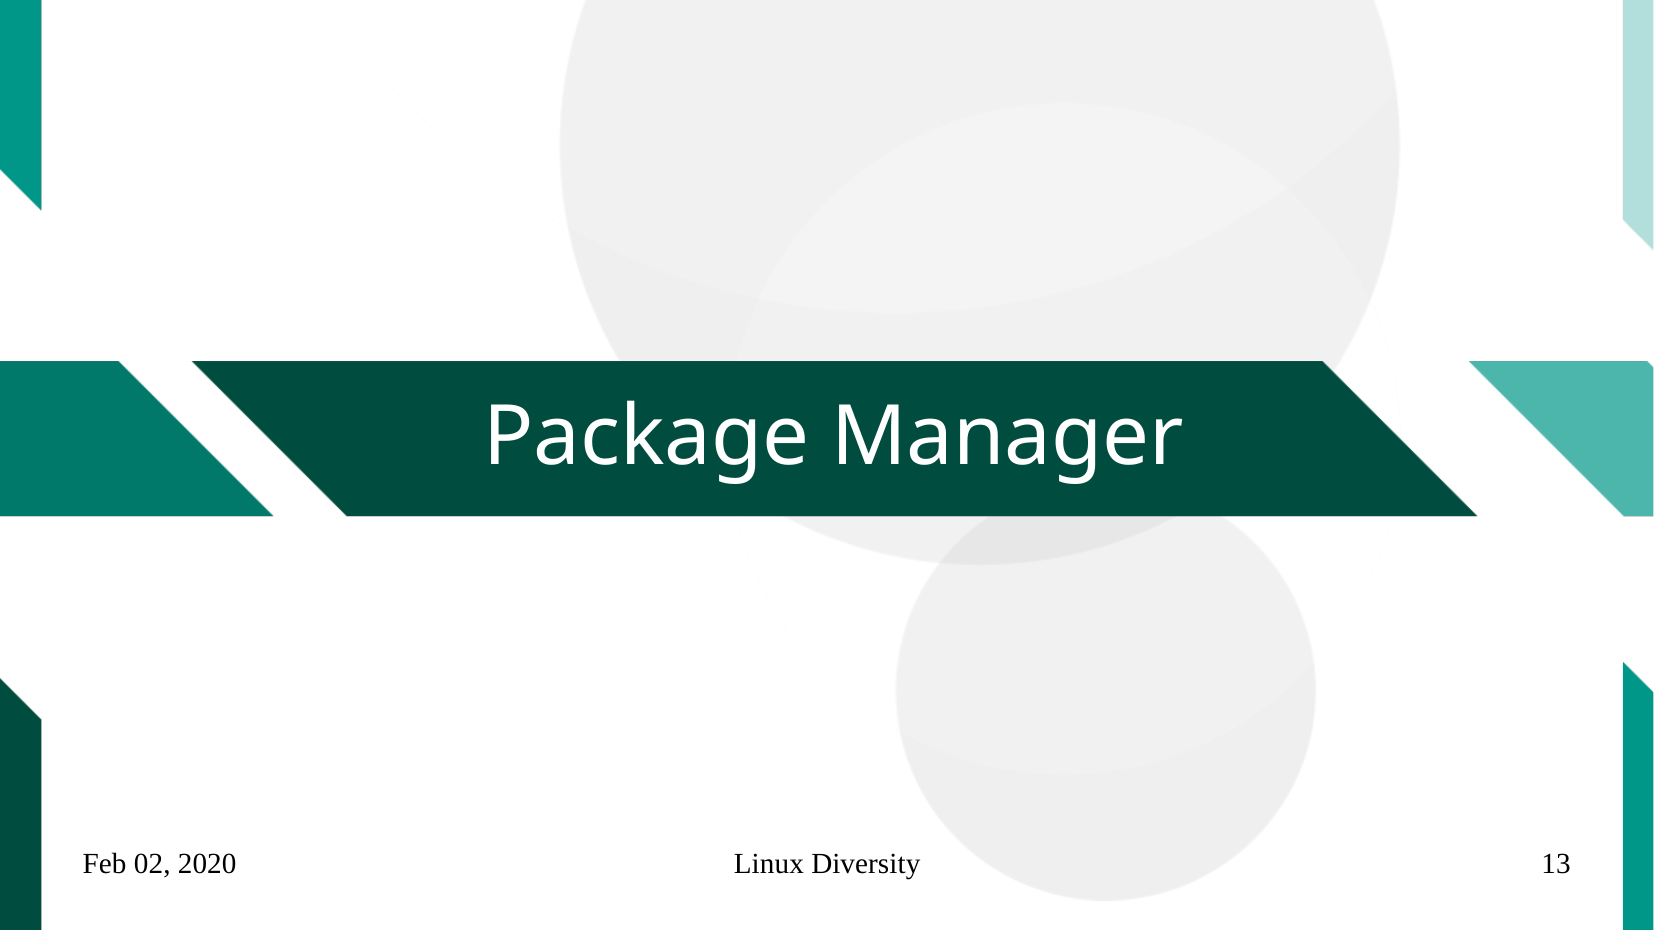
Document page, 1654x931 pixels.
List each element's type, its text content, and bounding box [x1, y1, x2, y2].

title Package Manager [120, 354, 1549, 511]
picture [0, 0, 1654, 930]
